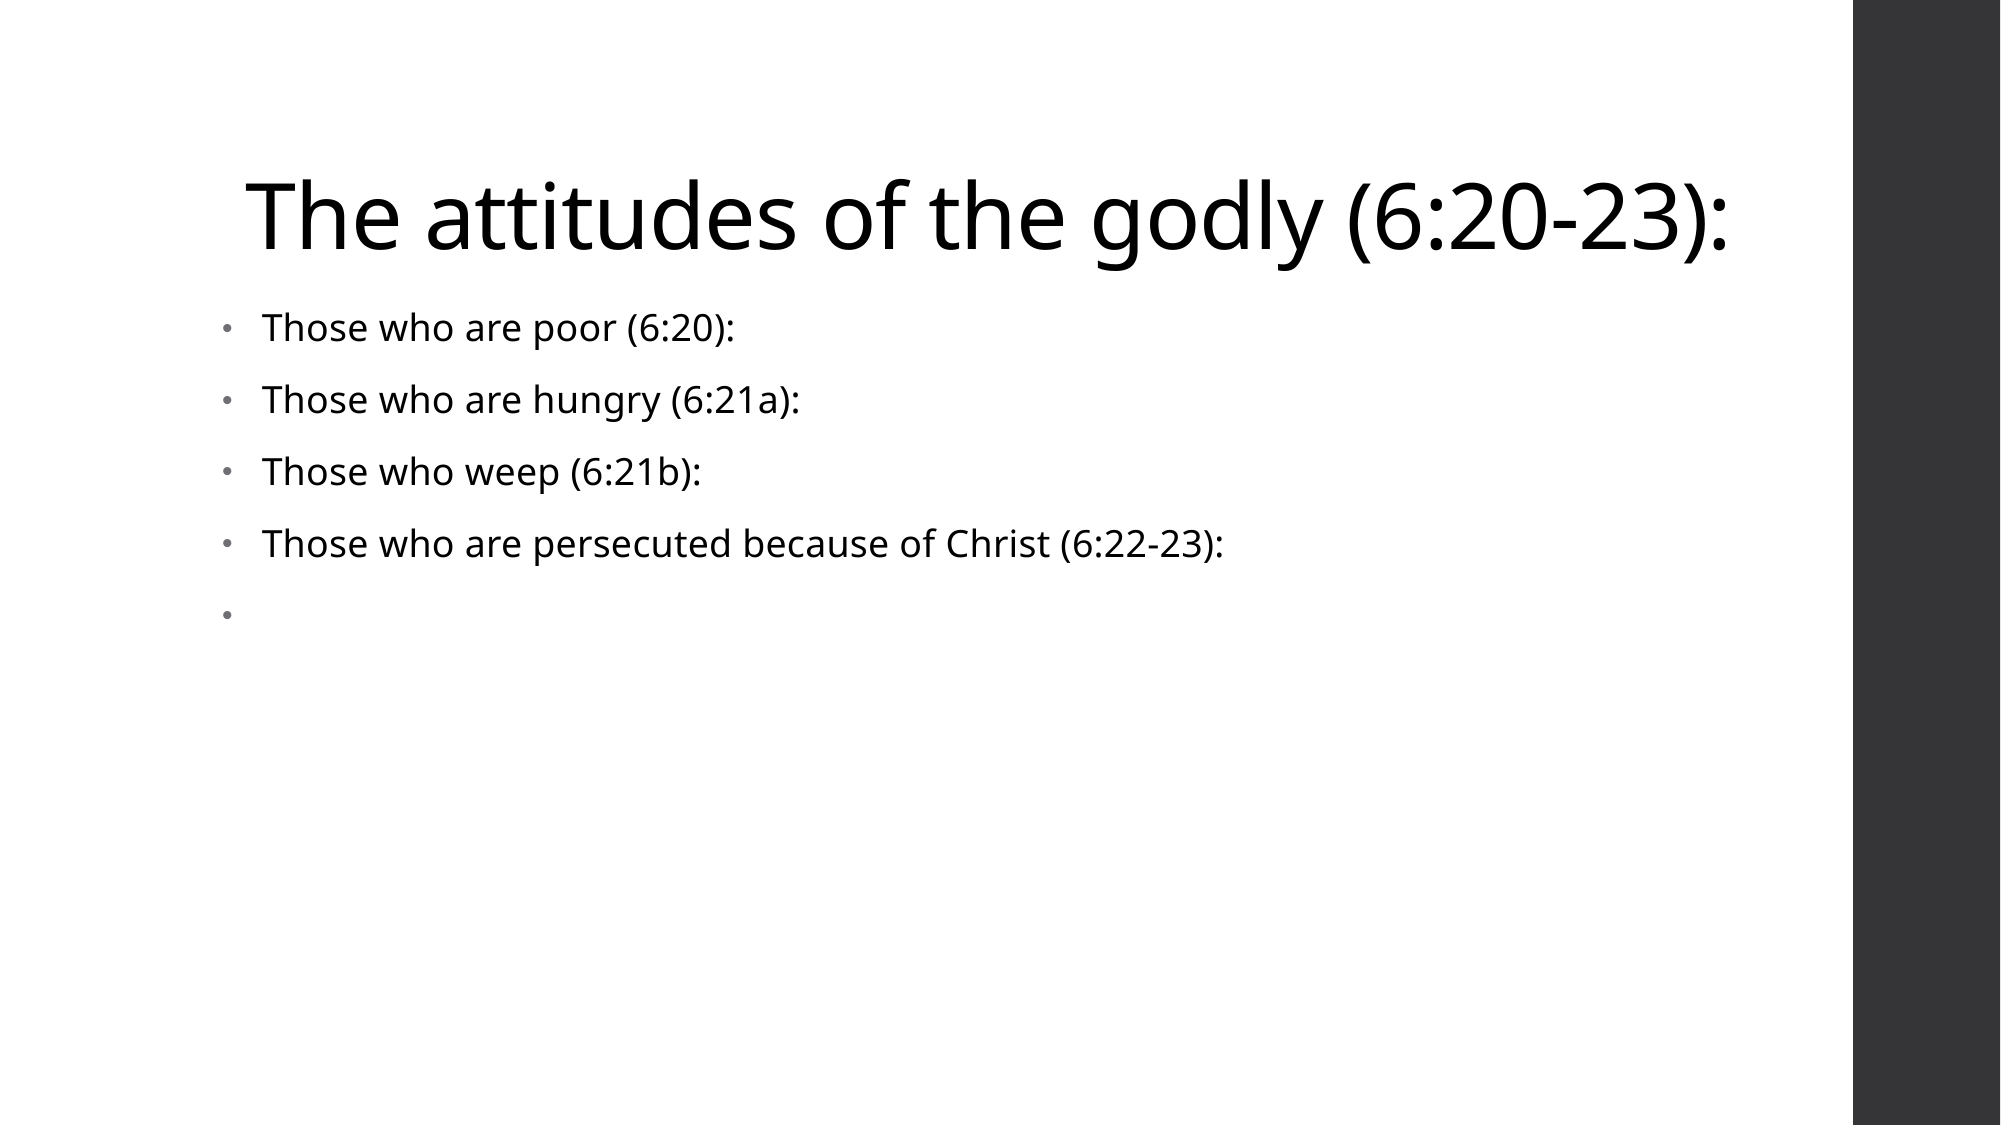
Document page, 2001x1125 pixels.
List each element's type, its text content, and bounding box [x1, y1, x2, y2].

list Those who are poor (6:20): Those who are hungry (6:21a): Those who weep (6:21b): Those who are persecuted because of Christ (6:22-23): [206, 299, 1617, 1014]
title The attitudes of the godly (6:20-23): [206, 60, 1797, 278]
